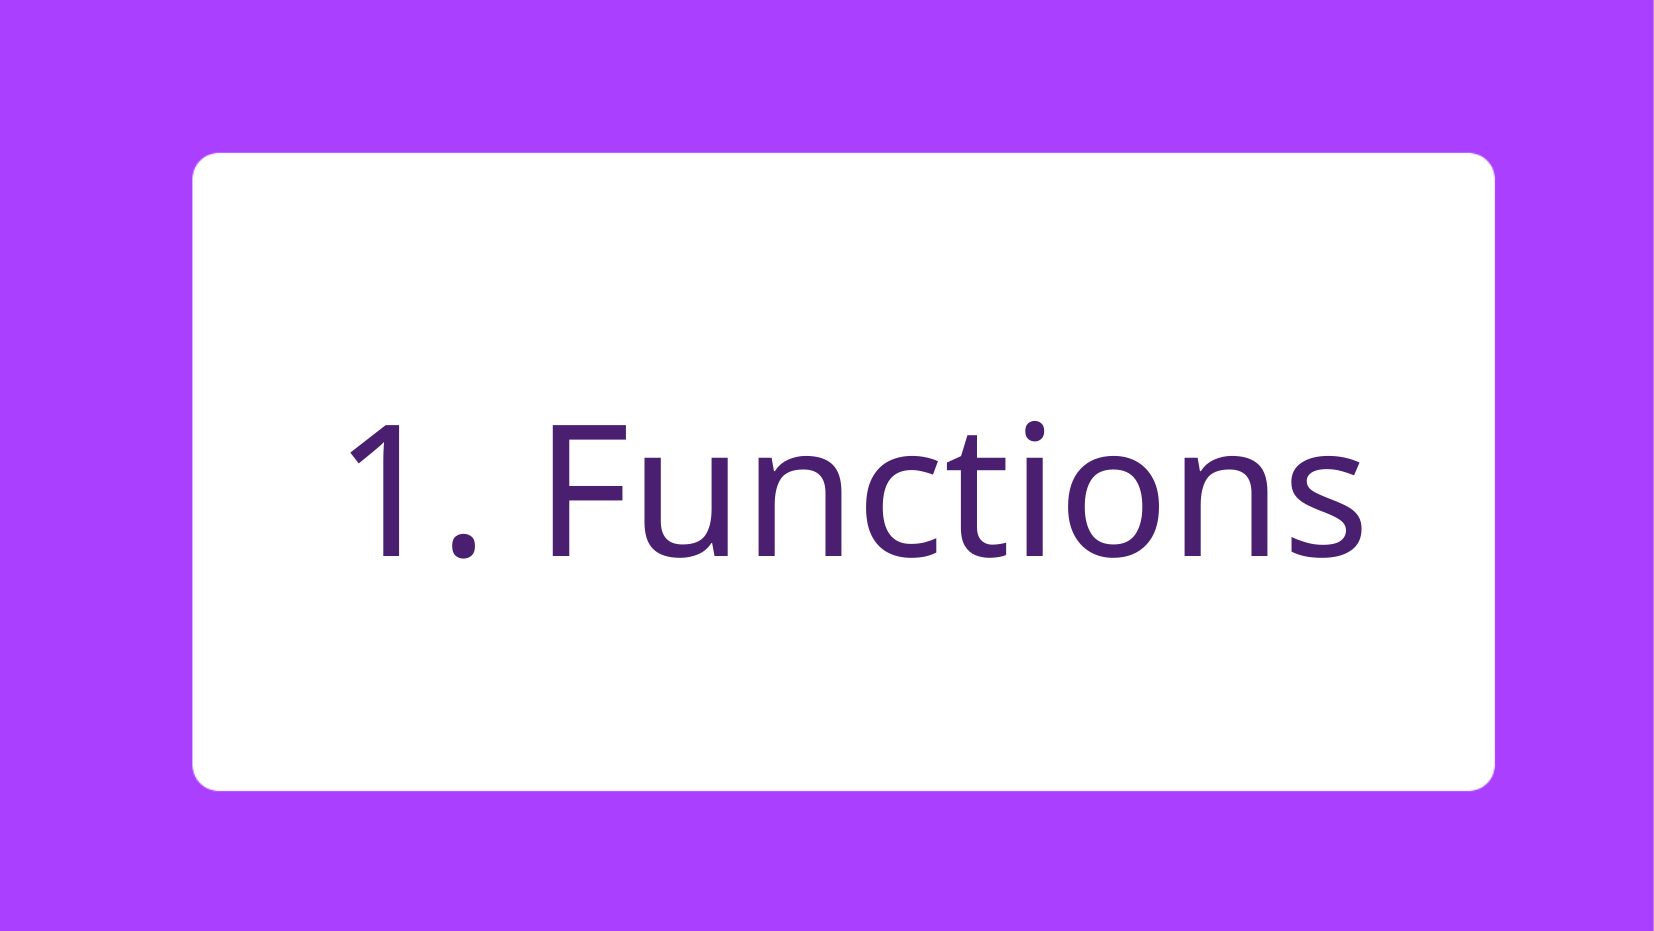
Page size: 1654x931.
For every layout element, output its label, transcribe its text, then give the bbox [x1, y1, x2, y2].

picture [0, 0, 1654, 931]
title 1. Functions [193, 393, 1511, 577]
